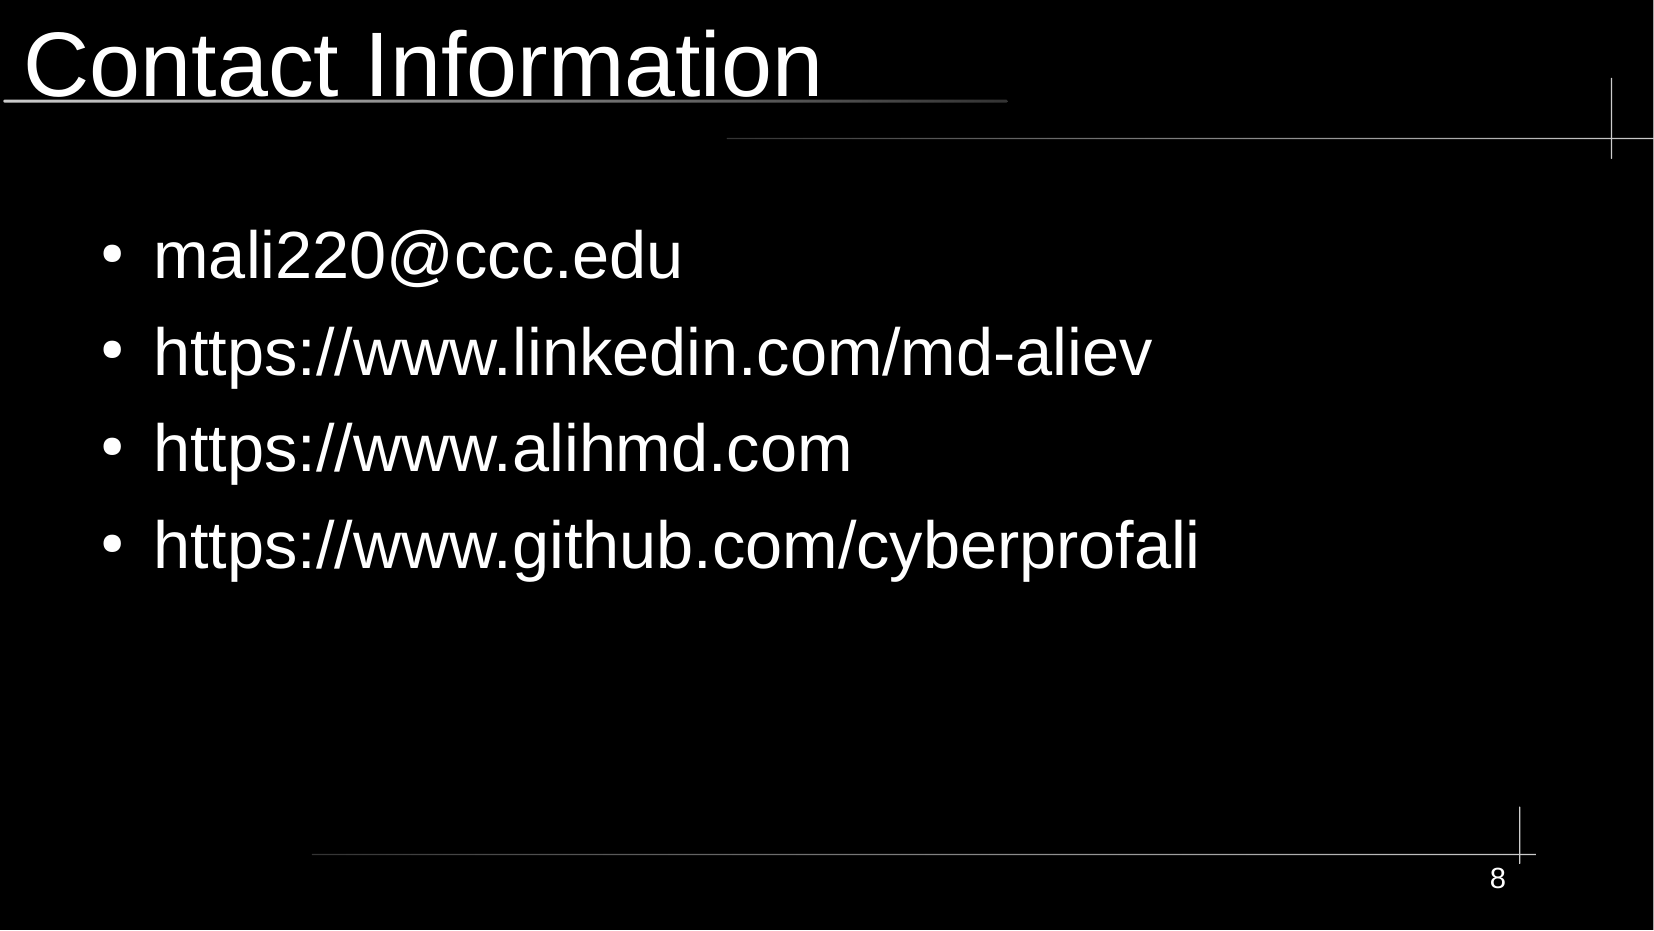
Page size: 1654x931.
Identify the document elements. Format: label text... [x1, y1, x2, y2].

list mali220@ccc.edu https://www.linkedin.com/md-aliev https://www.alihmd.com https://www.github.com/cyberprofali [82, 217, 1571, 851]
title Contact Information [23, 11, 1589, 119]
